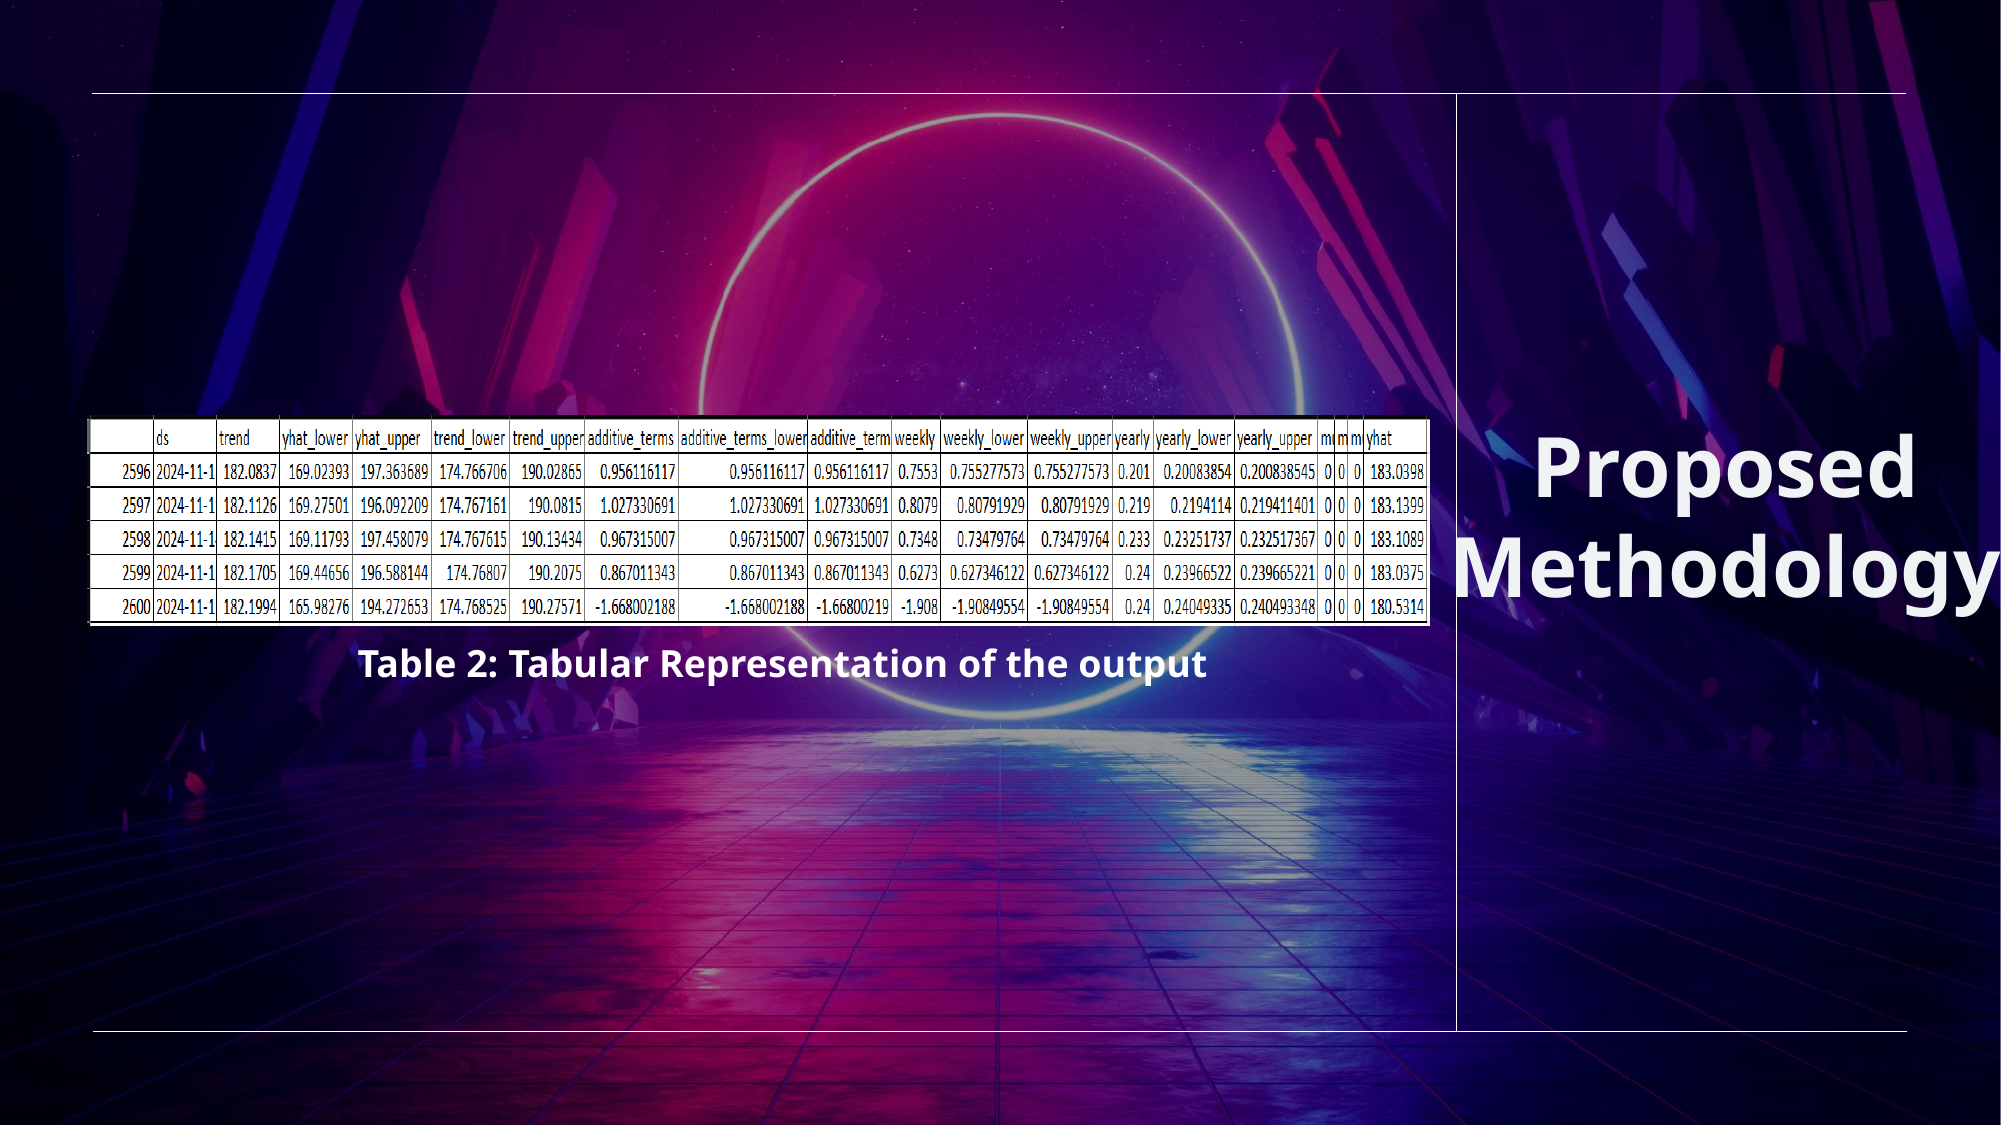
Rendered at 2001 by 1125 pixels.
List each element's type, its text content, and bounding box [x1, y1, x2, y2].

text_box Proposed Methodology [1401, 407, 2000, 625]
picture [0, 0, 2000, 1125]
text_box Table 2: Tabular Representation of the output [342, 632, 1368, 694]
